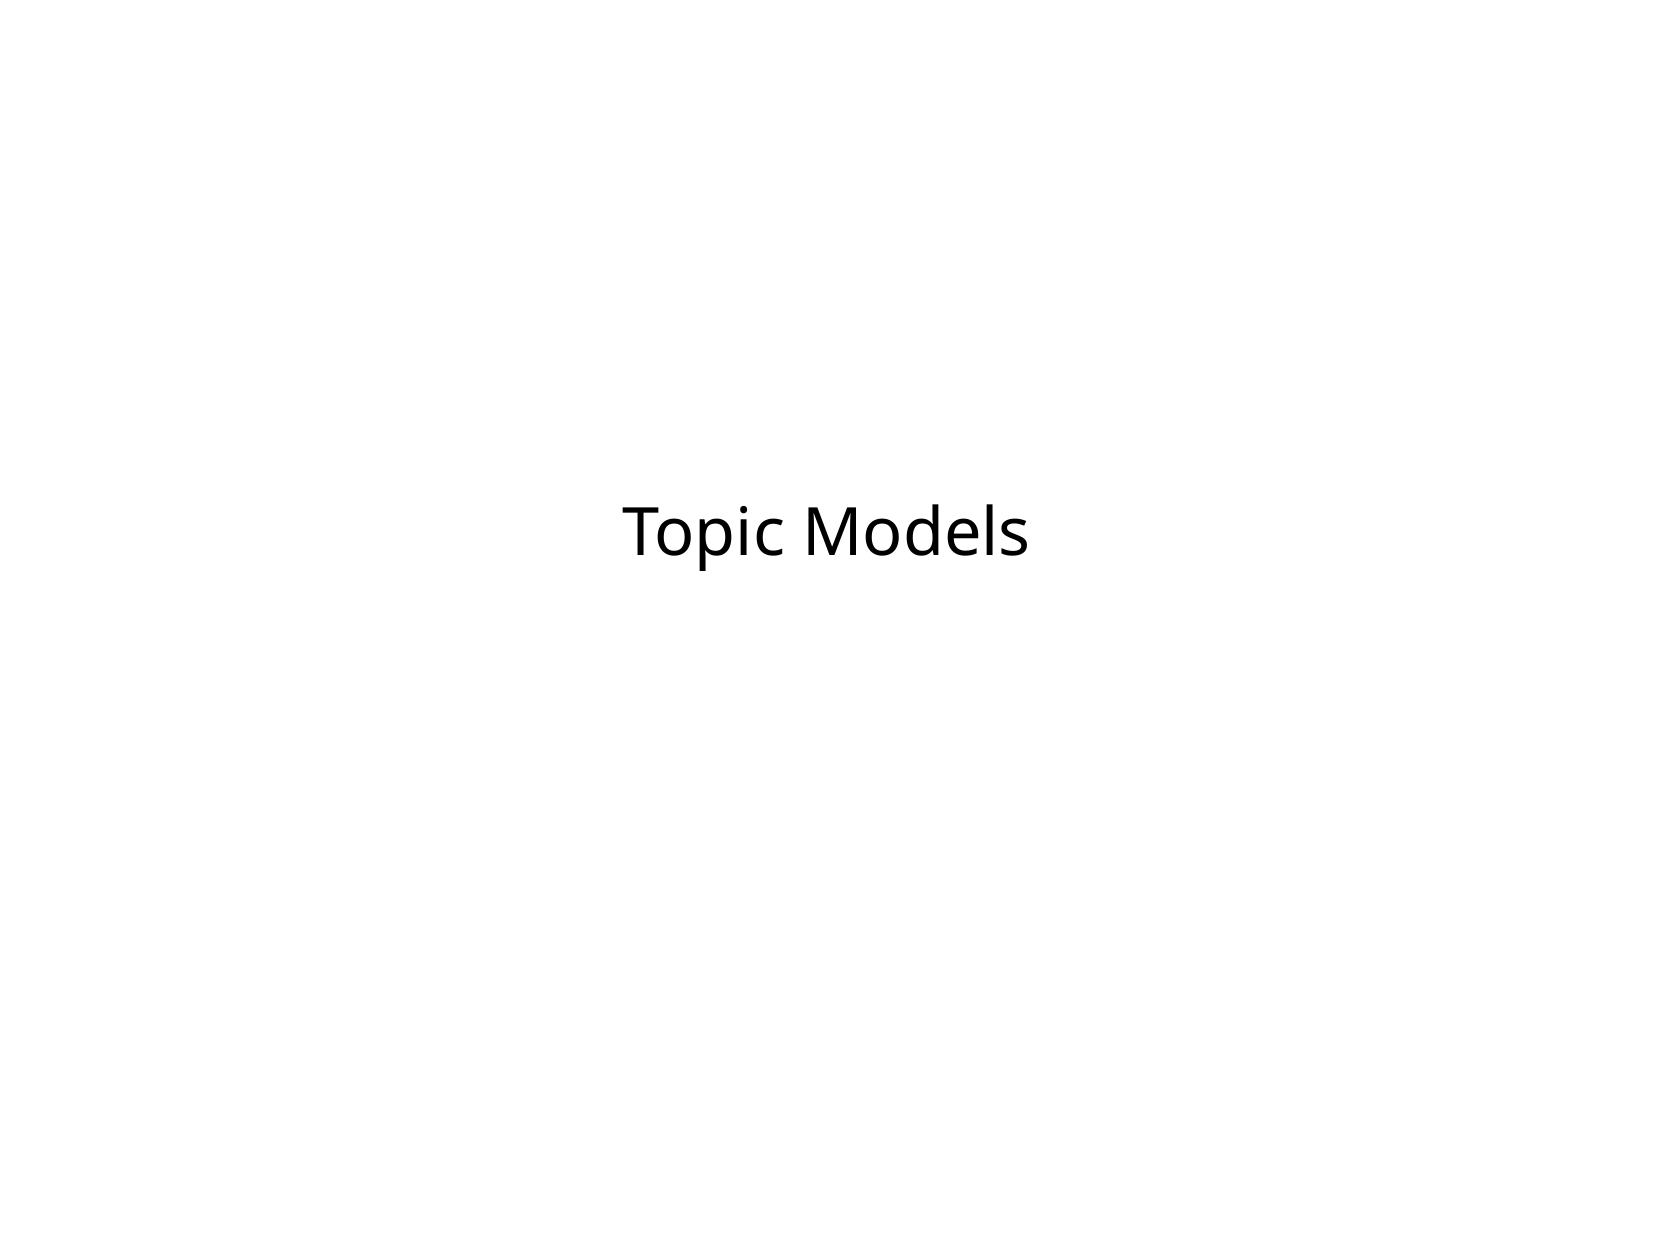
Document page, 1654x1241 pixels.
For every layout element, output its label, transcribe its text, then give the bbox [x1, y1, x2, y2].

subtitle Topic Models [82, 49, 1571, 1010]
